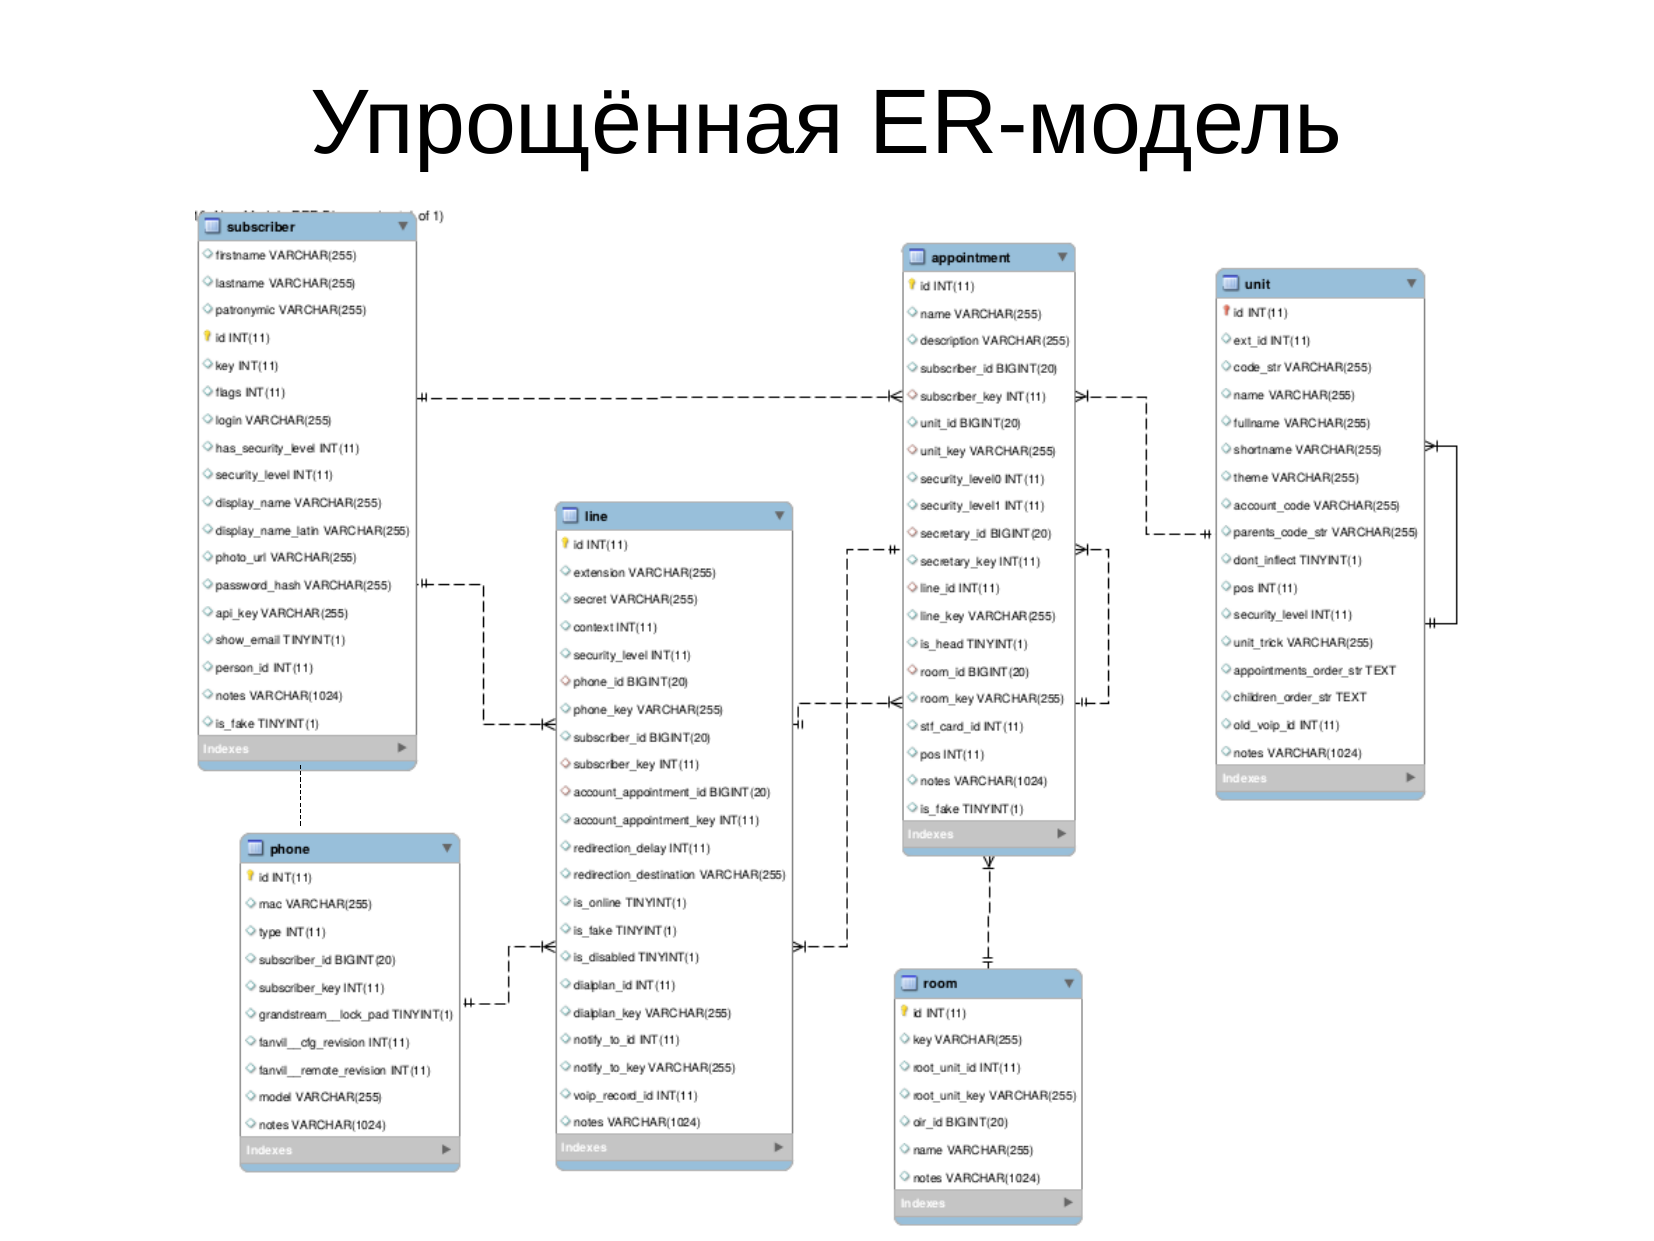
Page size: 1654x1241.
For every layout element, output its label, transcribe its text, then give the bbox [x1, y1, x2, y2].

picture [195, 208, 1480, 1231]
title Упрощённая ER-модель [82, 17, 1571, 226]
